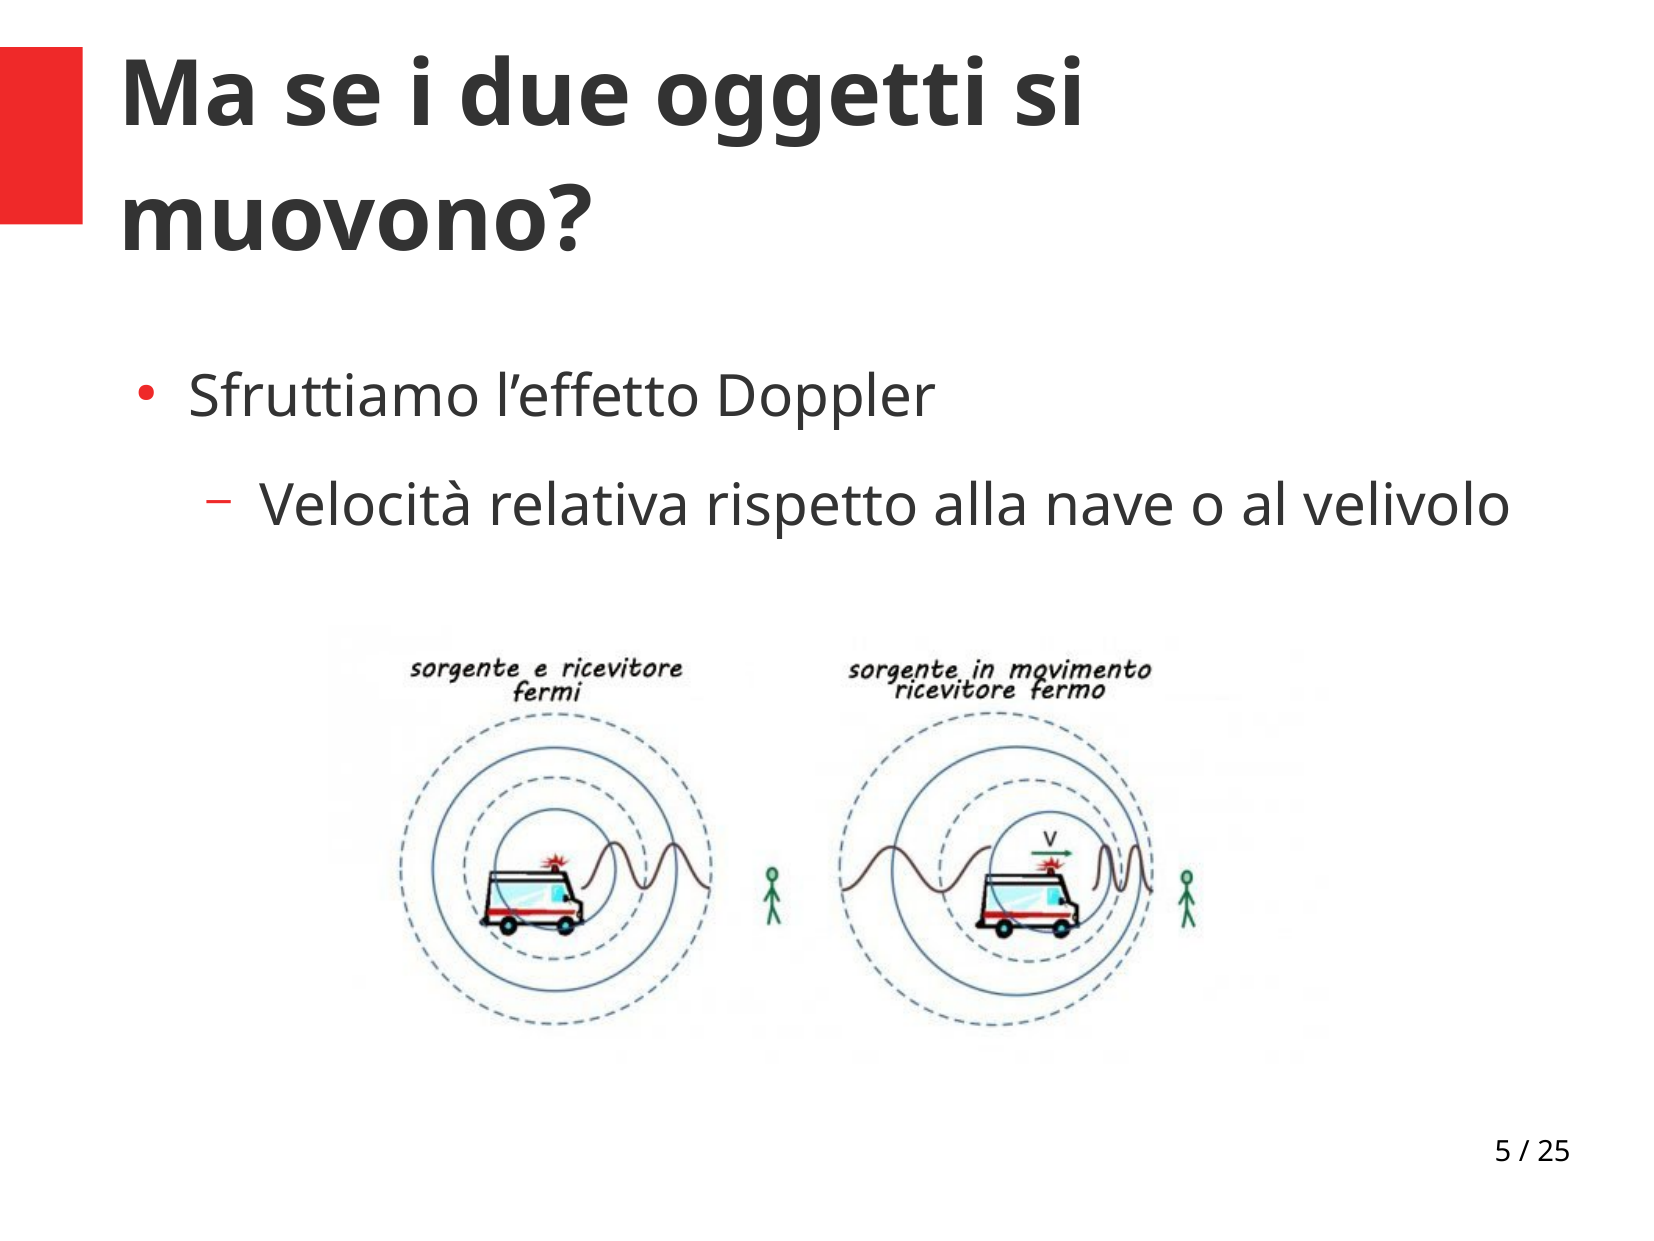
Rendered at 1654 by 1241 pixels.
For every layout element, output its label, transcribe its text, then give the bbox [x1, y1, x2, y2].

picture [328, 625, 1329, 1073]
title Ma se i due oggetti si muovono? [118, 45, 1571, 260]
list Sfruttiamo l’effetto Doppler Velocità relativa rispetto alla nave o al velivolo [118, 354, 1536, 1074]
